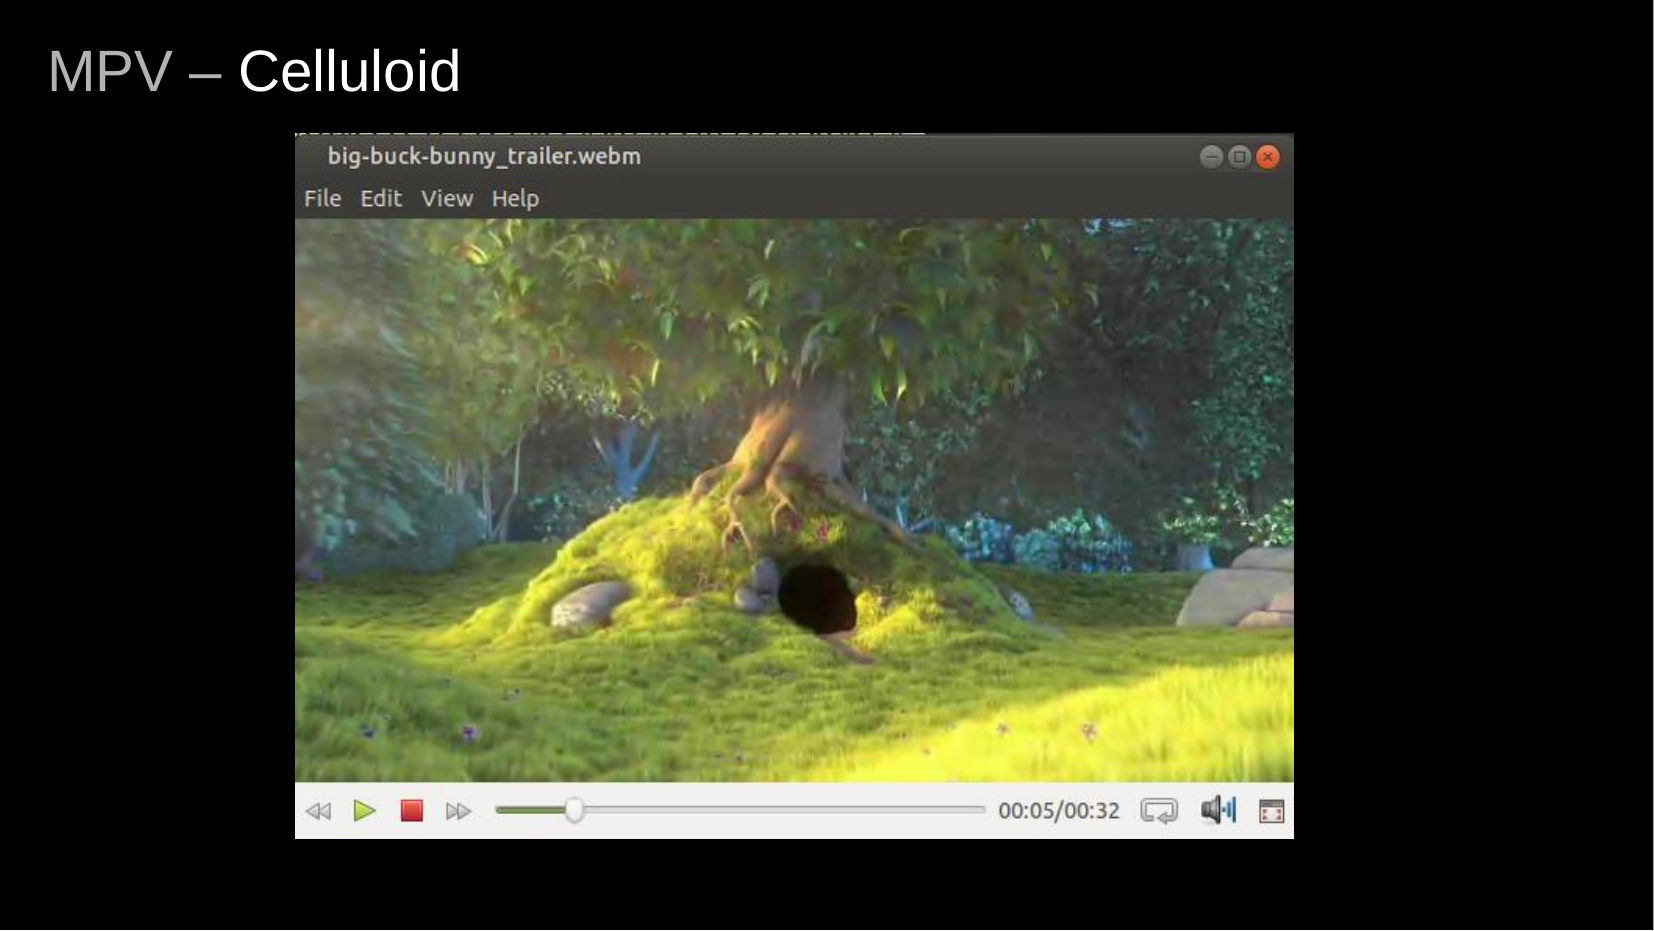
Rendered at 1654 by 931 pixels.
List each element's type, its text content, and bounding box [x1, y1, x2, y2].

picture [295, 133, 1294, 839]
title MPV – Celluloid [47, 29, 1630, 114]
